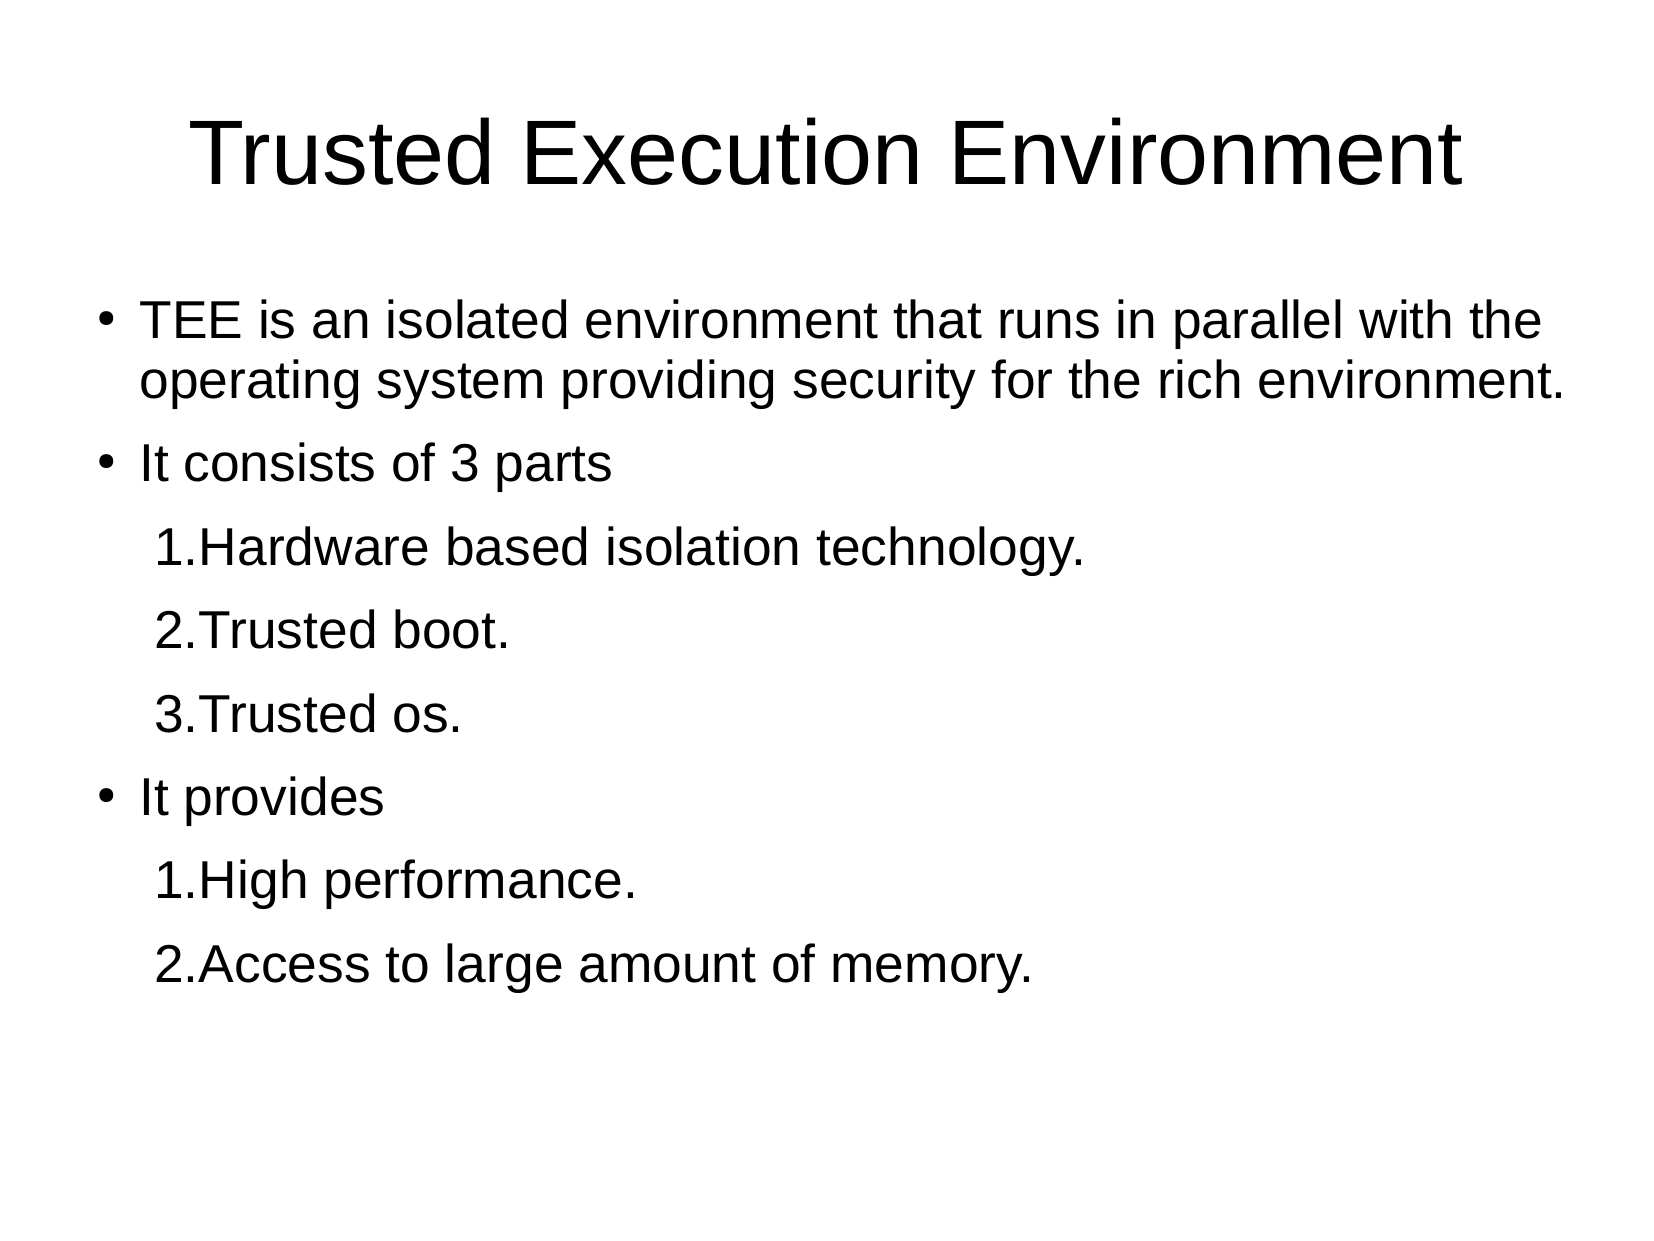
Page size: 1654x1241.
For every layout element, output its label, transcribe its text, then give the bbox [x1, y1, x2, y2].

title Trusted Execution Environment [82, 49, 1571, 257]
list TEE is an isolated environment that runs in parallel with the operating system providing security for the rich environment. It consists of 3 parts 1.Hardware based isolation technology. 2.Trusted boot. 3.Trusted os. It provides 1.High performance. 2.Access to large amount of memory. [82, 290, 1571, 1010]
